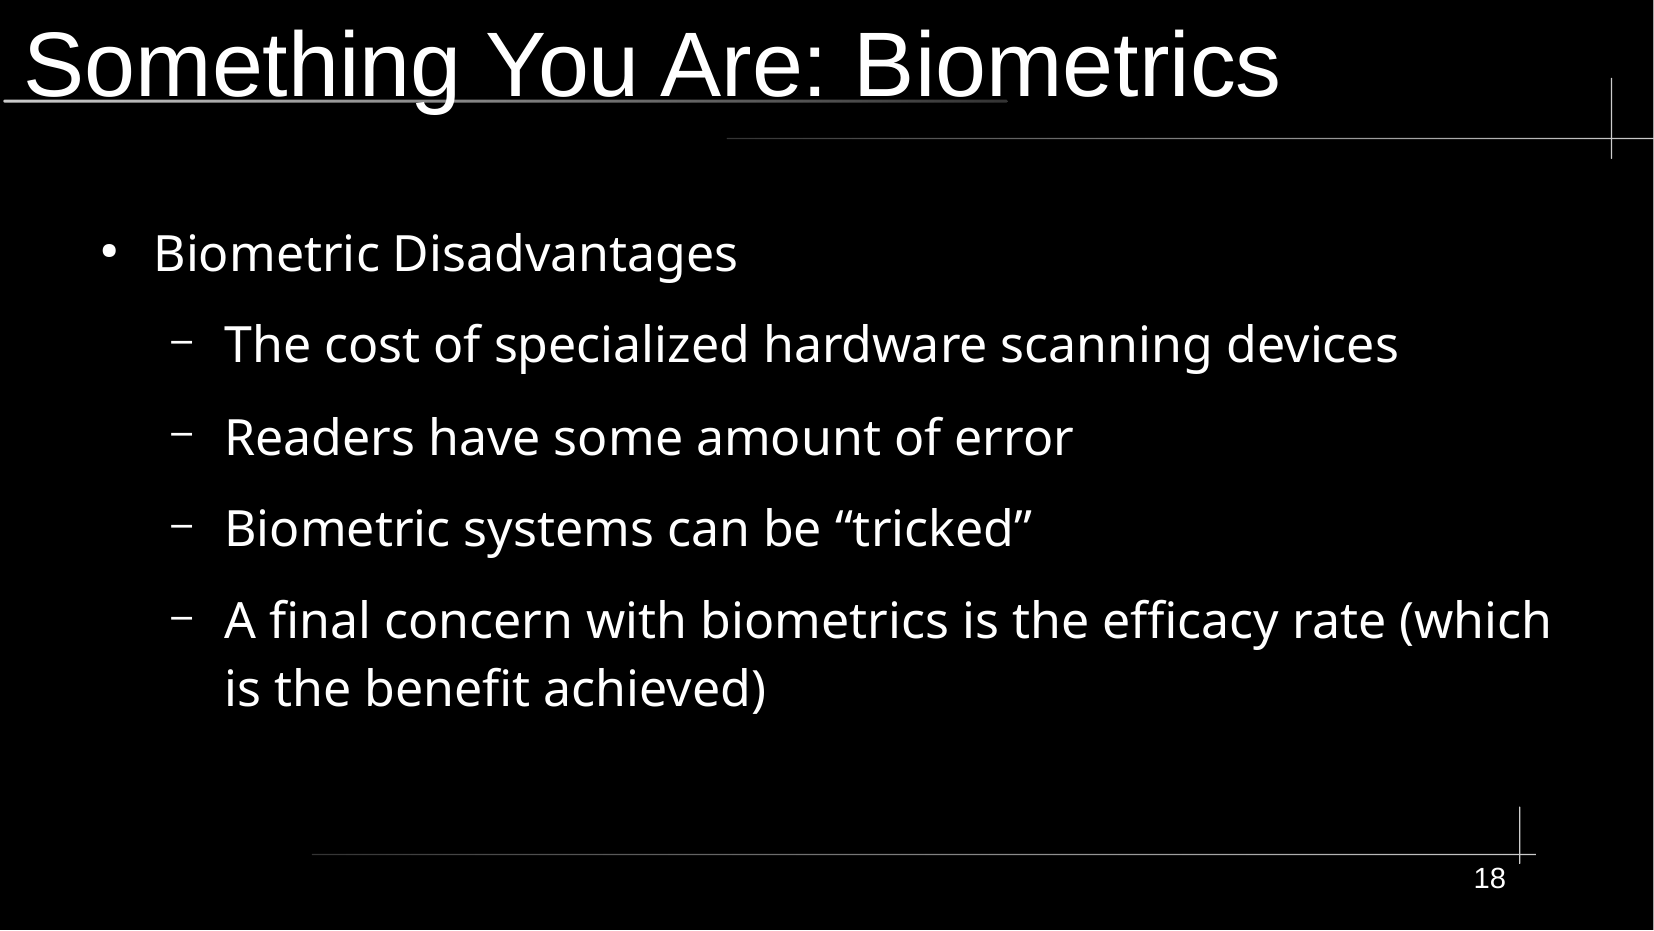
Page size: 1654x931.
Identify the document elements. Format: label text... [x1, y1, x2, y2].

list Biometric Disadvantages The cost of specialized hardware scanning devices Readers have some amount of error Biometric systems can be “tricked” A final concern with biometrics is the efficacy rate (which is the benefit achieved) [82, 217, 1571, 758]
title Something You Are: Biometrics [23, 11, 1589, 119]
